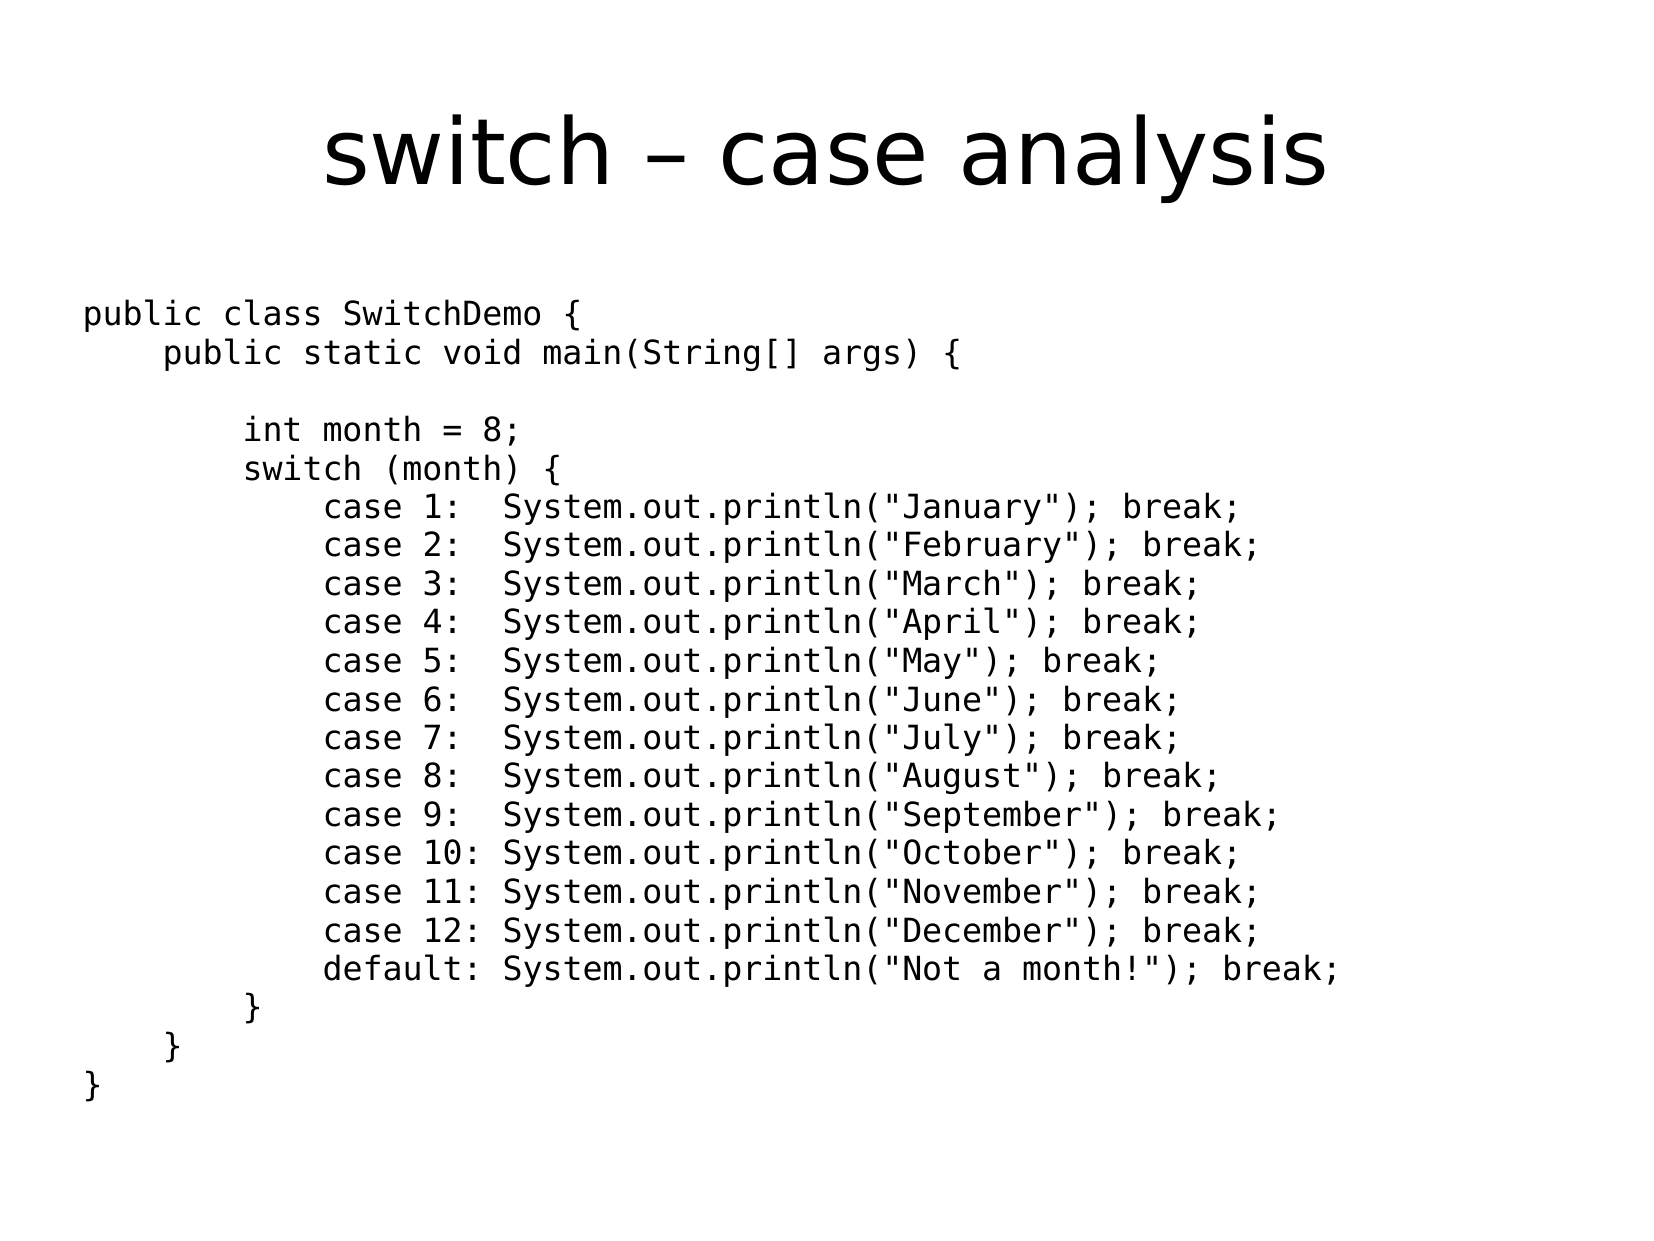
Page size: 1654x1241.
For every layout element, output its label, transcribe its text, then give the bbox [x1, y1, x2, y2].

subtitle public class SwitchDemo { public static void main(String[] args) { int month = 8; switch (month) { case 1: System.out.println("January"); break; case 2: System.out.println("February"); break; case 3: System.out.println("March"); break; case 4: System.out.println("April"); break; case 5: System.out.println("May"); break; case 6: System.out.println("June"); break; case 7: System.out.println("July"); break; case 8: System.out.println("August"); break; case 9: System.out.println("September"); break; case 10: System.out.println("October"); break; case 11: System.out.println("November"); break; case 12: System.out.println("December"); break; default: System.out.println("Not a month!"); break; } } } [82, 290, 1571, 1109]
title switch – case analysis [82, 49, 1571, 257]
